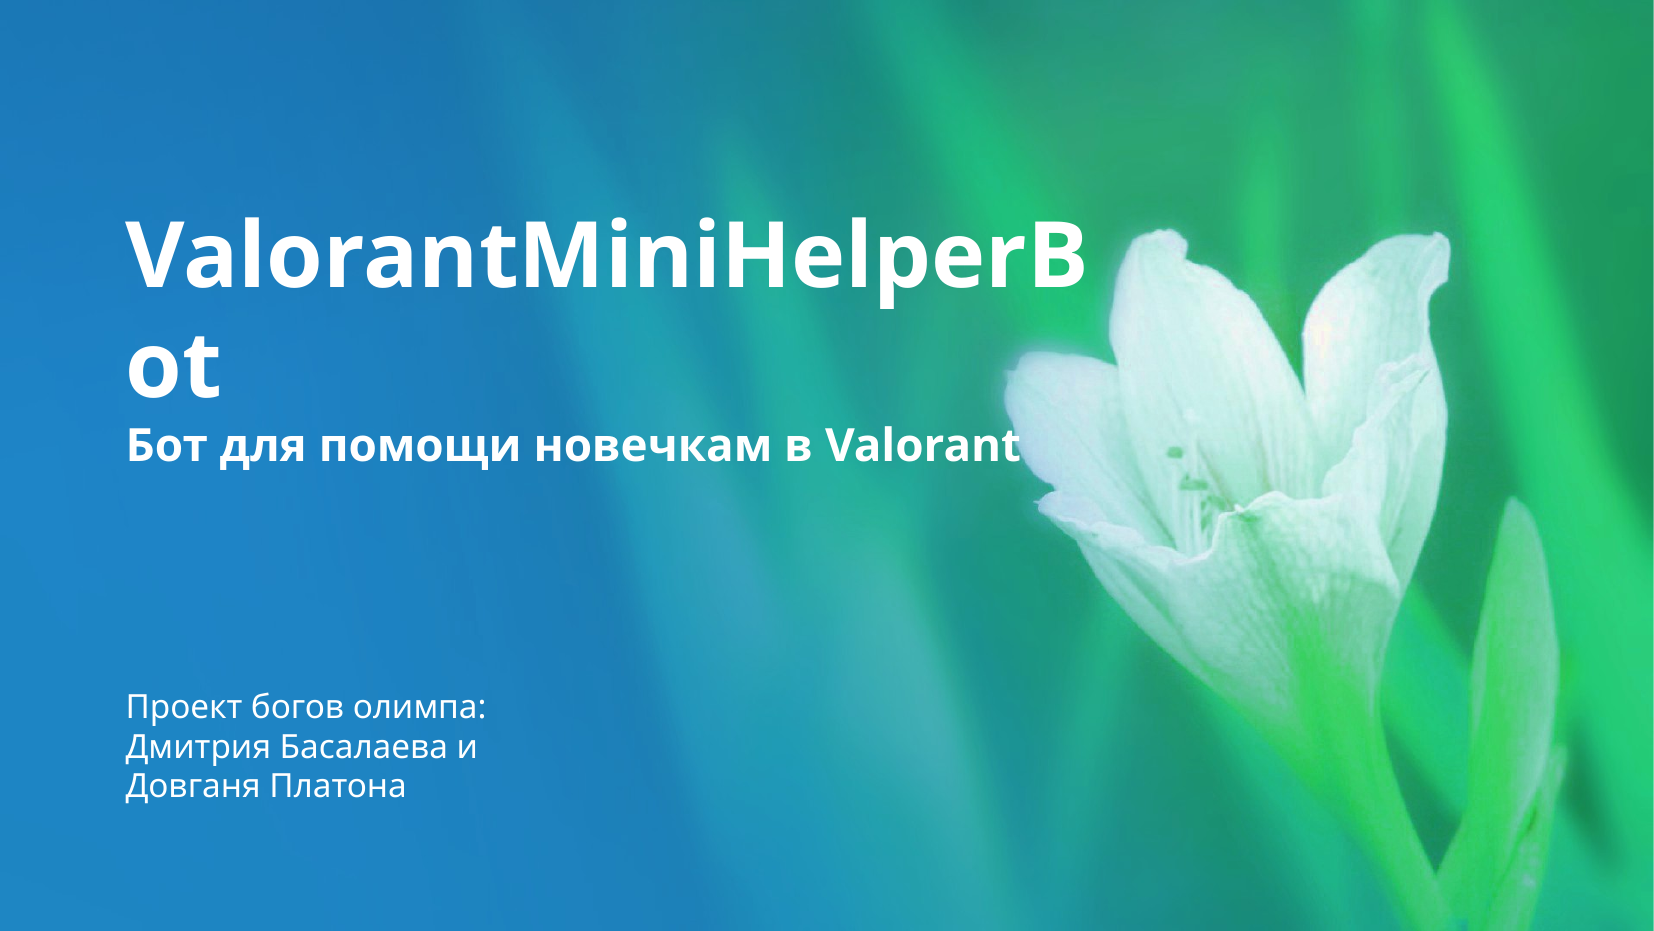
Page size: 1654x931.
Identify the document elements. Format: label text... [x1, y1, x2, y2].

picture [0, 0, 1654, 931]
text_box ValorantMiniHelperBot Бот для помощи новечкам в Valorant [110, 188, 1156, 479]
text_box Проект богов олимпа: Дмитрия Басалаева и Довганя Платона [110, 677, 591, 813]
